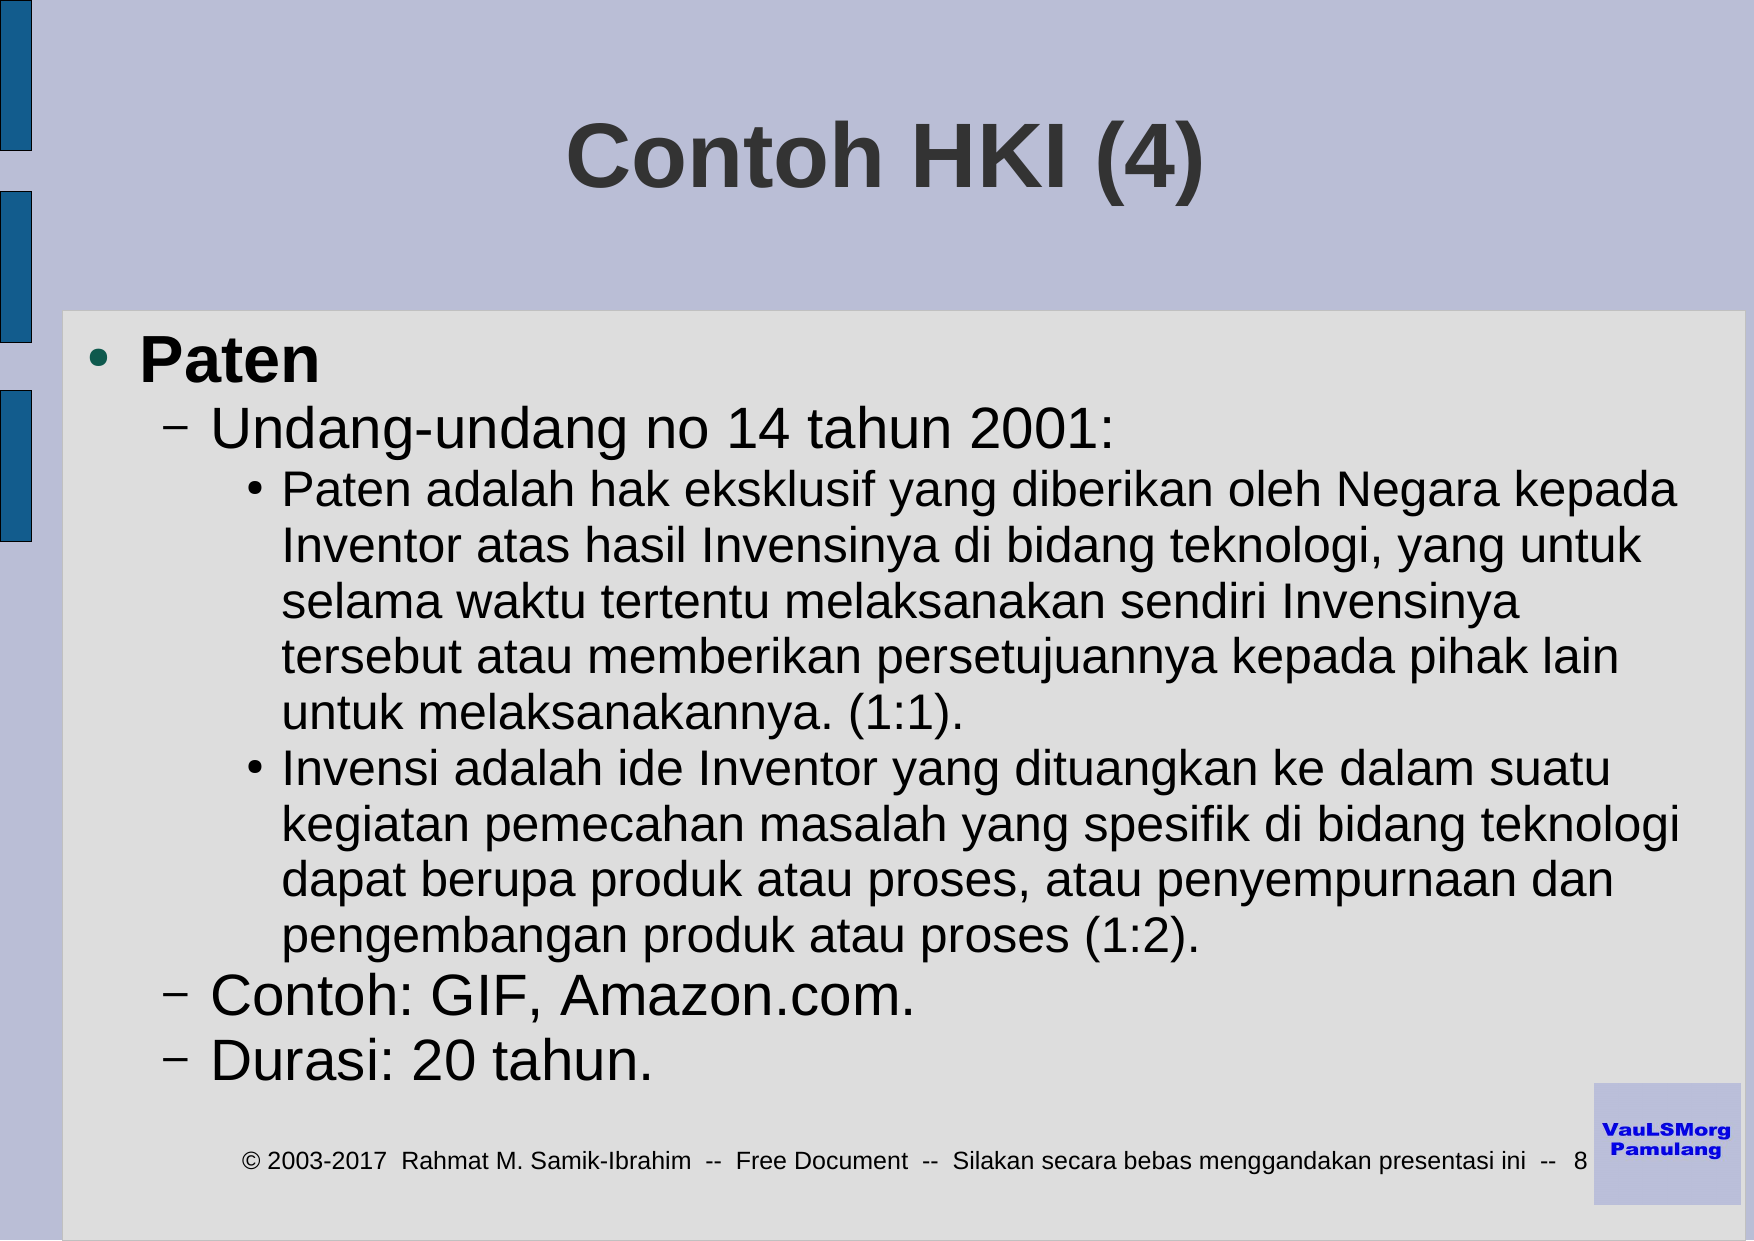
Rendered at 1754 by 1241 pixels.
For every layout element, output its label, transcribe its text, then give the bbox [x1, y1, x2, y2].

picture [1594, 1083, 1741, 1205]
title Contoh HKI (4) [101, 102, 1671, 210]
list Paten Undang-undang no 14 tahun 2001: Paten adalah hak eksklusif yang diberikan oleh Negara kepada Inventor atas hasil Invensinya di bidang teknologi, yang untuk selama waktu tertentu melaksanakan sendiri Invensinya tersebut atau memberikan persetujuannya kepada pihak lain untuk melaksanakannya. (1:1). Invensi adalah ide Inventor yang dituangkan ke dalam suatu kegiatan pemecahan masalah yang spesifik di bidang teknologi dapat berupa produk atau proses, atau penyempurnaan dan pengembangan produk atau proses (1:2). Contoh: GIF, Amazon.com. Durasi: 20 tahun. [68, 321, 1701, 1105]
